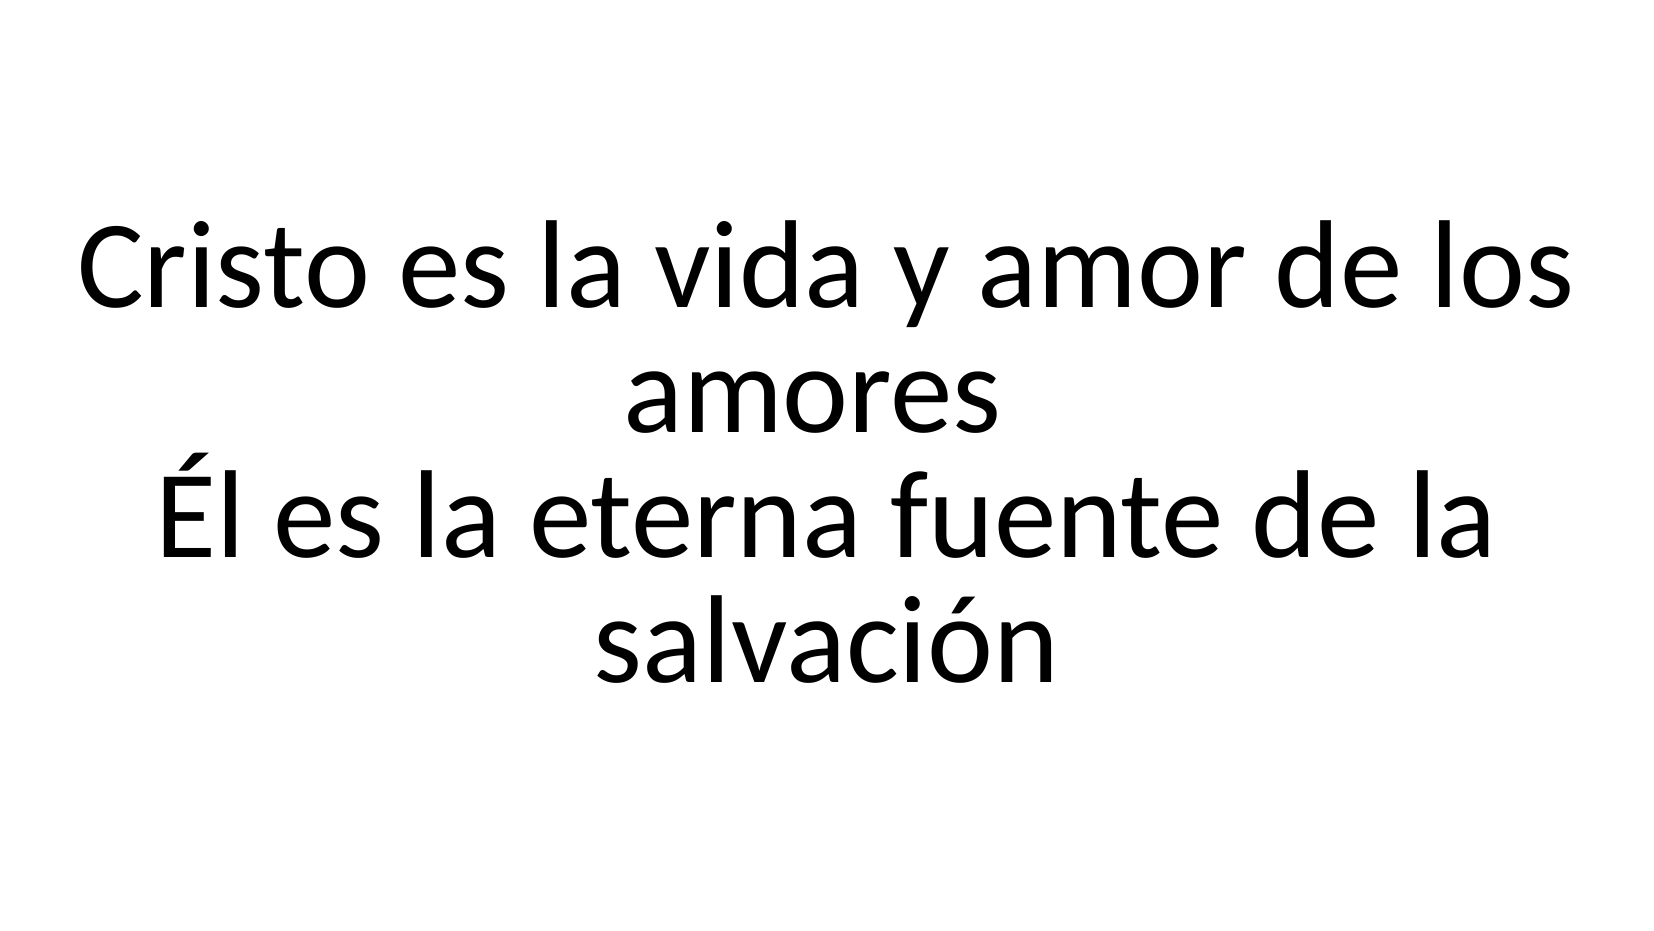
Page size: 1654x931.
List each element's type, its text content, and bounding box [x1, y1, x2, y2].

title Cristo es la vida y amor de los amores Él es la eterna fuente de la salvación [0, 0, 1654, 928]
